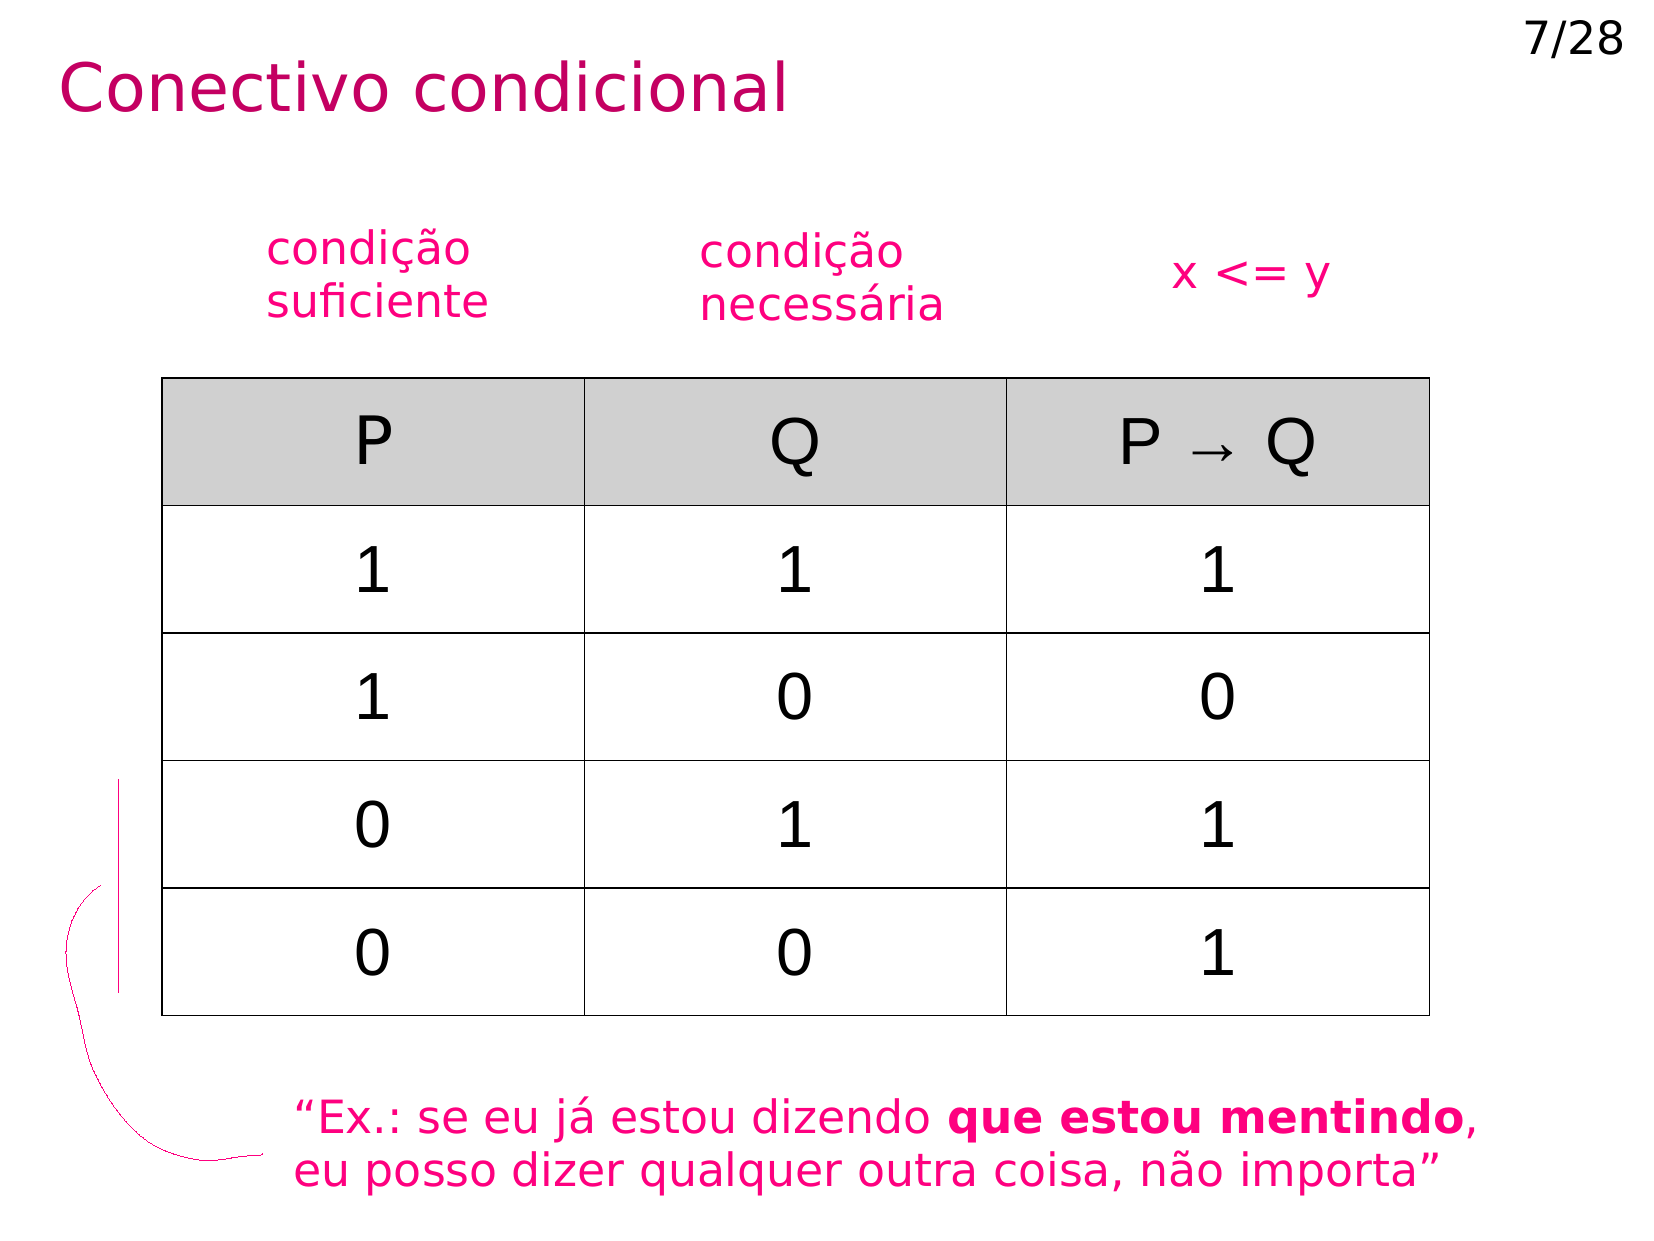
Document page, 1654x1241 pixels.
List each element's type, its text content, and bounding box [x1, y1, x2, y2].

table_cell 0 [163, 889, 584, 1015]
text_box “Ex.: se eu já estou dizendo que estou mentindo, eu posso dizer qualquer outra coisa, não importa” [278, 1083, 1524, 1205]
table_cell 0 [585, 634, 1006, 760]
table_header P → Q [1007, 379, 1429, 505]
text_box x <= y [1156, 238, 1347, 308]
table_header Q [585, 379, 1006, 505]
title Conectivo condicional [59, 29, 1625, 148]
table_cell 0 [1007, 634, 1429, 760]
table_cell 1 [1007, 889, 1429, 1015]
table_cell 1 [1007, 506, 1429, 632]
table_cell 1 [1007, 761, 1429, 887]
table_cell 1 [163, 506, 584, 632]
table_cell 1 [163, 634, 584, 760]
text_box condição suficiente [251, 214, 505, 336]
table_cell 1 [585, 506, 1006, 632]
table_cell 0 [585, 889, 1006, 1015]
table_cell 0 [163, 761, 584, 887]
table_header P [163, 379, 584, 505]
table_cell 1 [585, 761, 1006, 887]
text_box condição necessária [685, 217, 961, 339]
